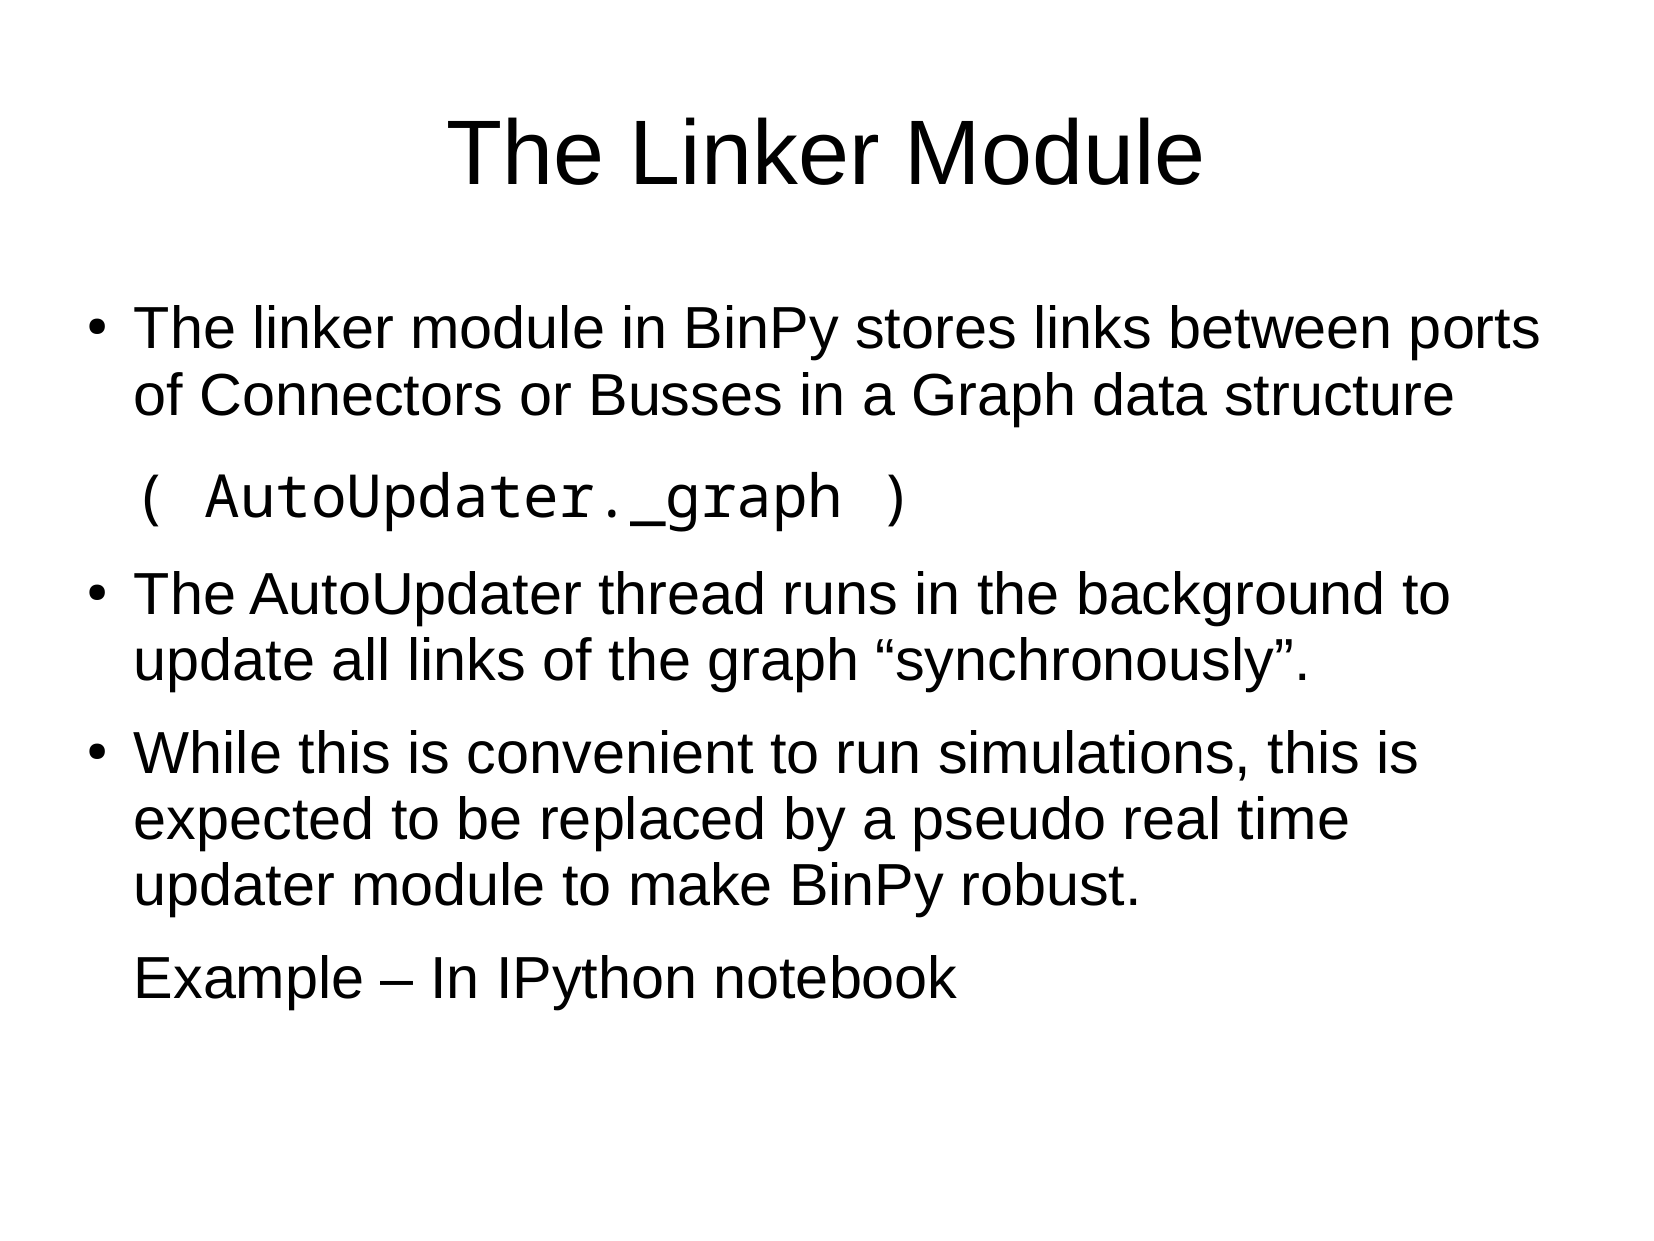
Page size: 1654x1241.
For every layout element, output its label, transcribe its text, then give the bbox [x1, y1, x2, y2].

title The Linker Module [82, 49, 1571, 257]
list The linker module in BinPy stores links between ports of Connectors or Busses in a Graph data structure ( AutoUpdater._graph ) The AutoUpdater thread runs in the background to update all links of the graph “synchronously”. While this is convenient to run simulations, this is expected to be replaced by a pseudo real time updater module to make BinPy robust. Example – In IPython notebook [70, 295, 1559, 1015]
